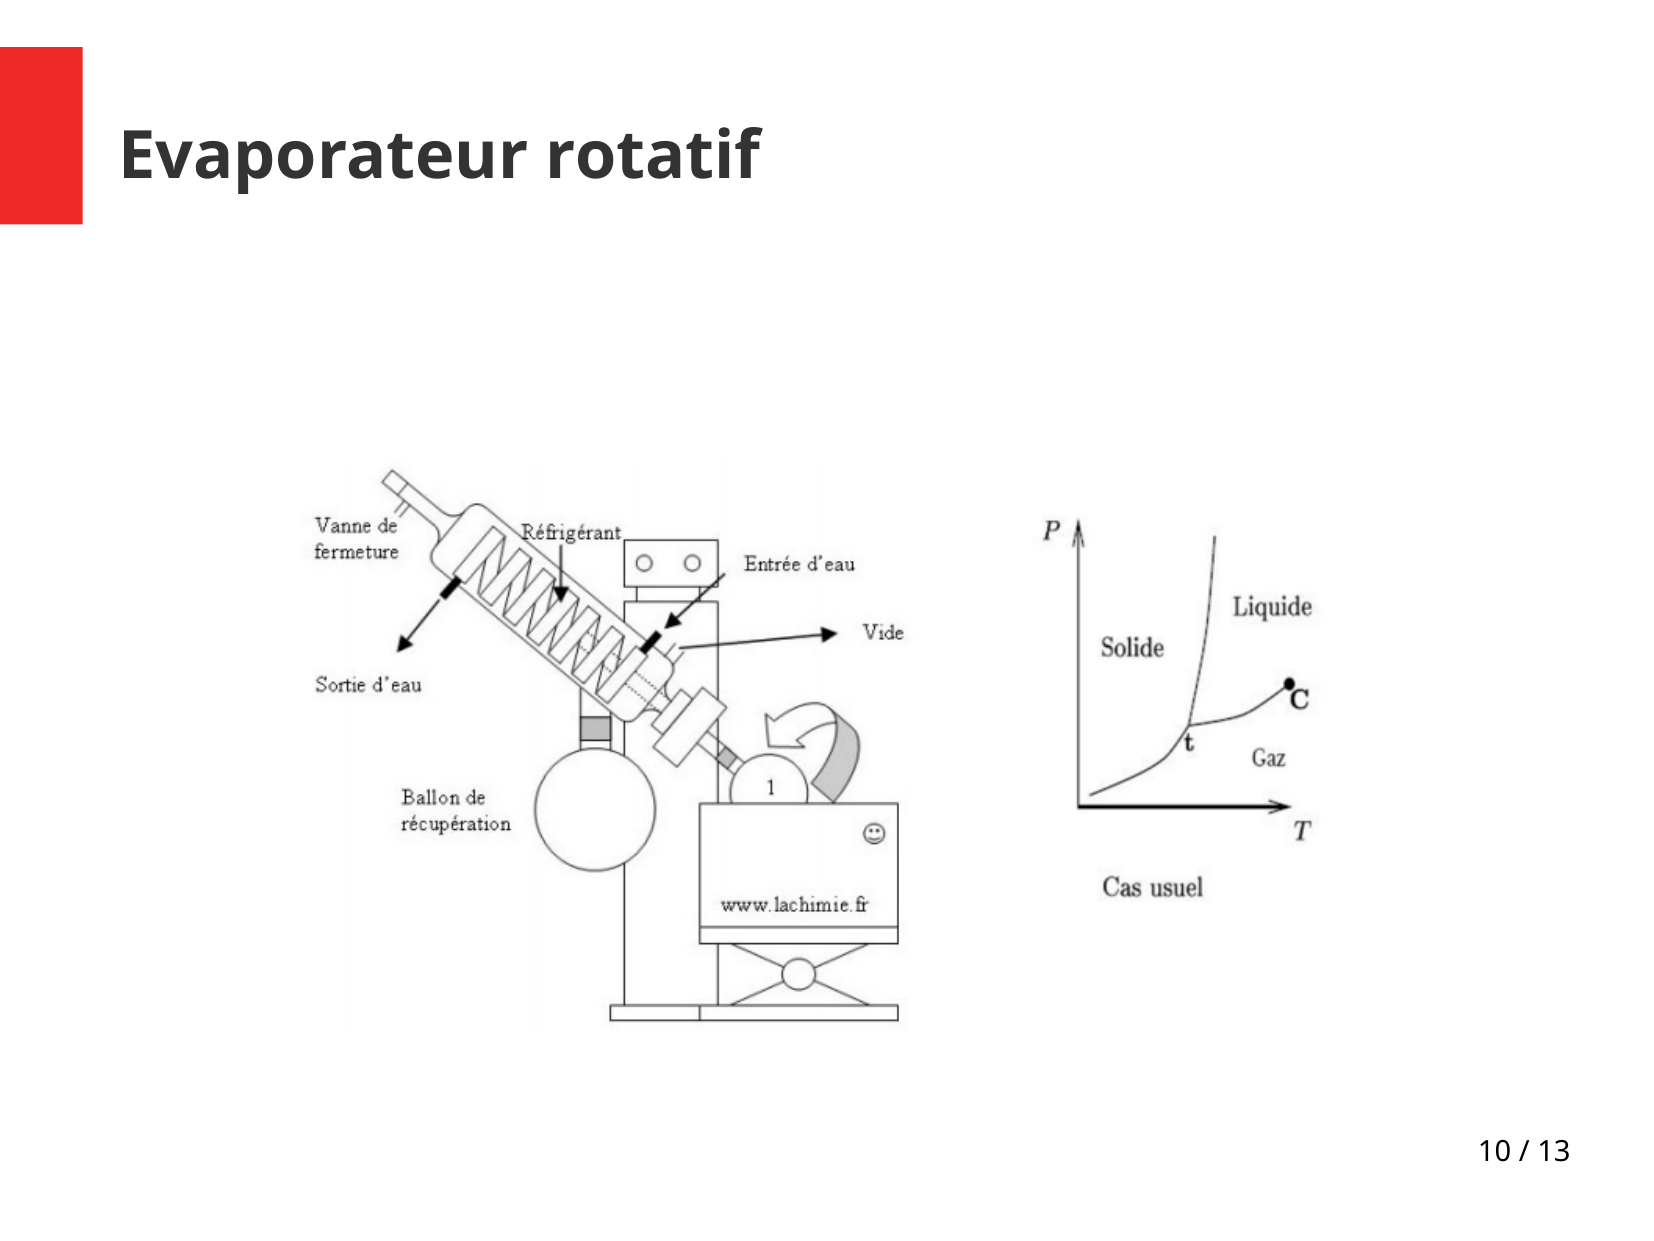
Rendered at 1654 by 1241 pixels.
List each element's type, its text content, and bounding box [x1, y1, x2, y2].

title Evaporateur rotatif [118, 49, 1571, 257]
picture [283, 413, 1354, 1062]
